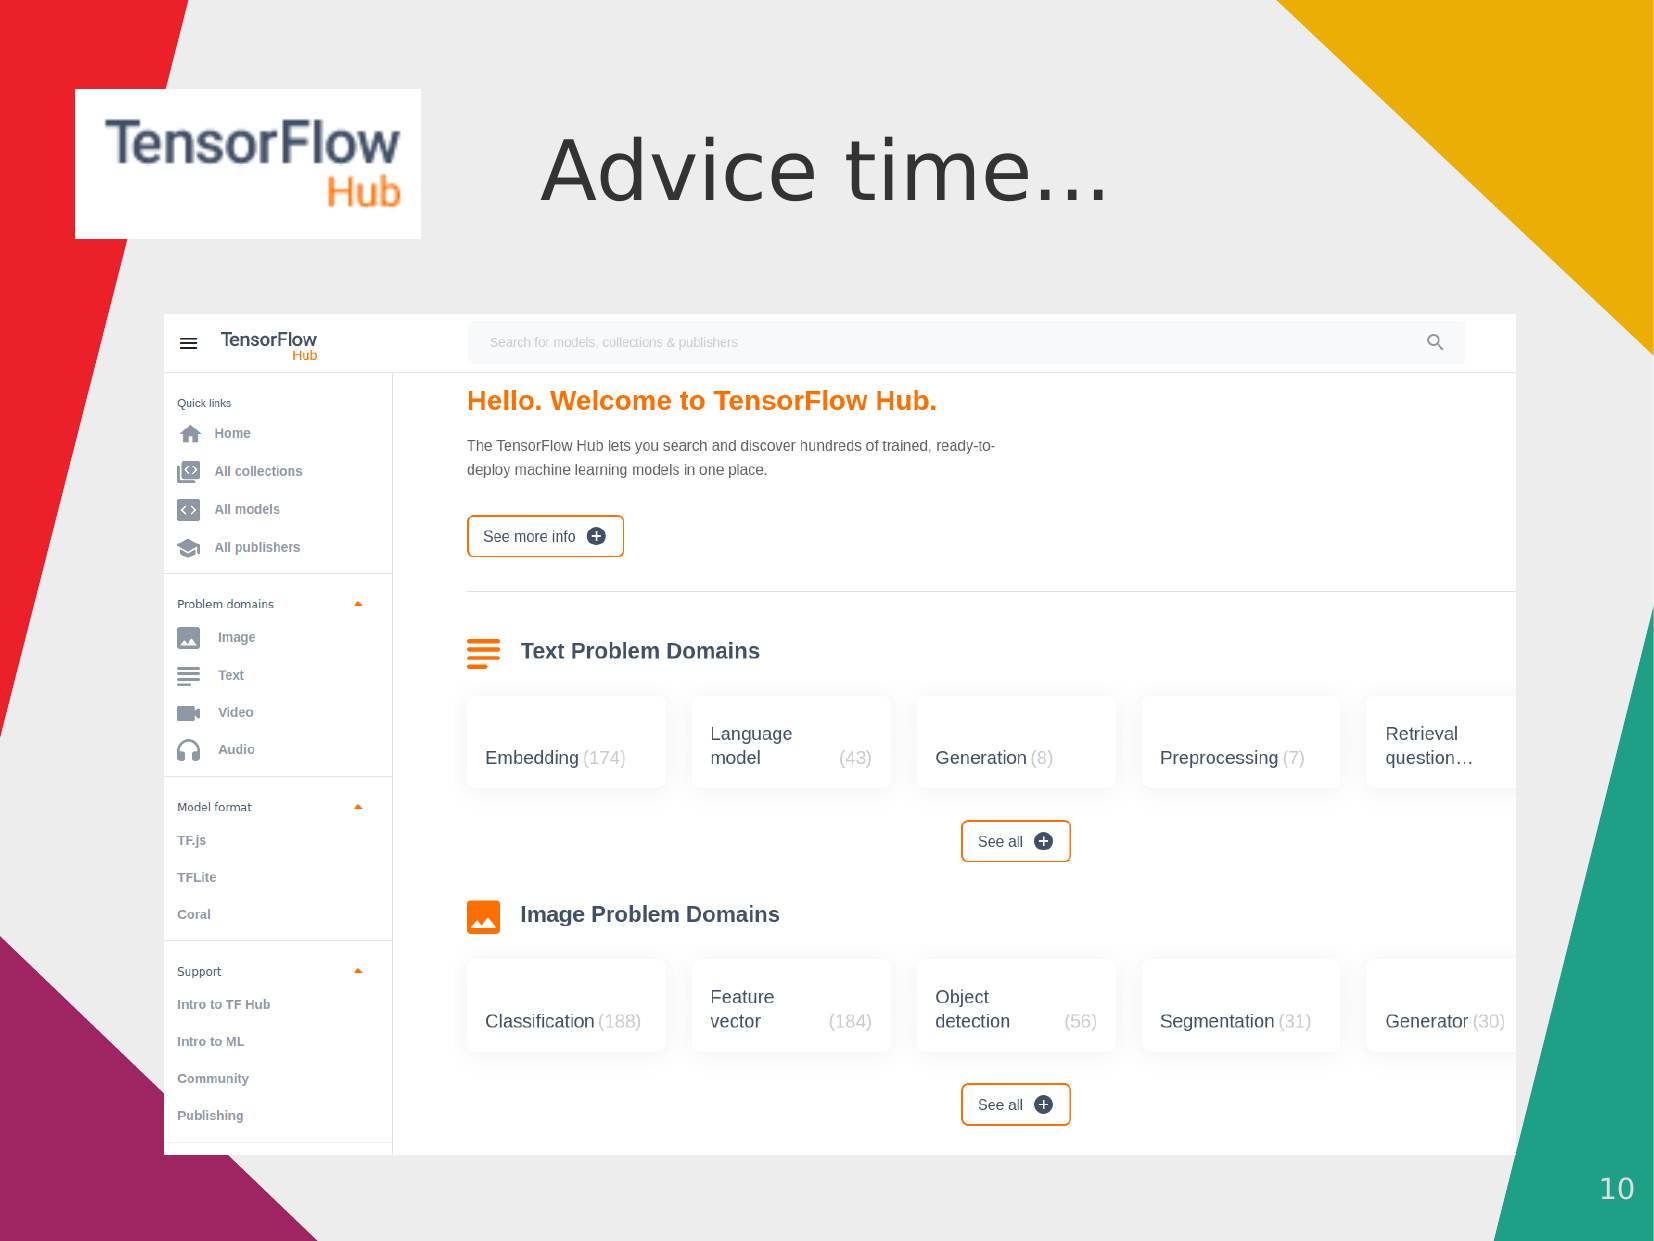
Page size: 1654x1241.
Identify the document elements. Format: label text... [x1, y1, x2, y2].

picture [75, 89, 421, 239]
picture [164, 314, 1516, 1156]
title Advice time... [114, 73, 1539, 271]
